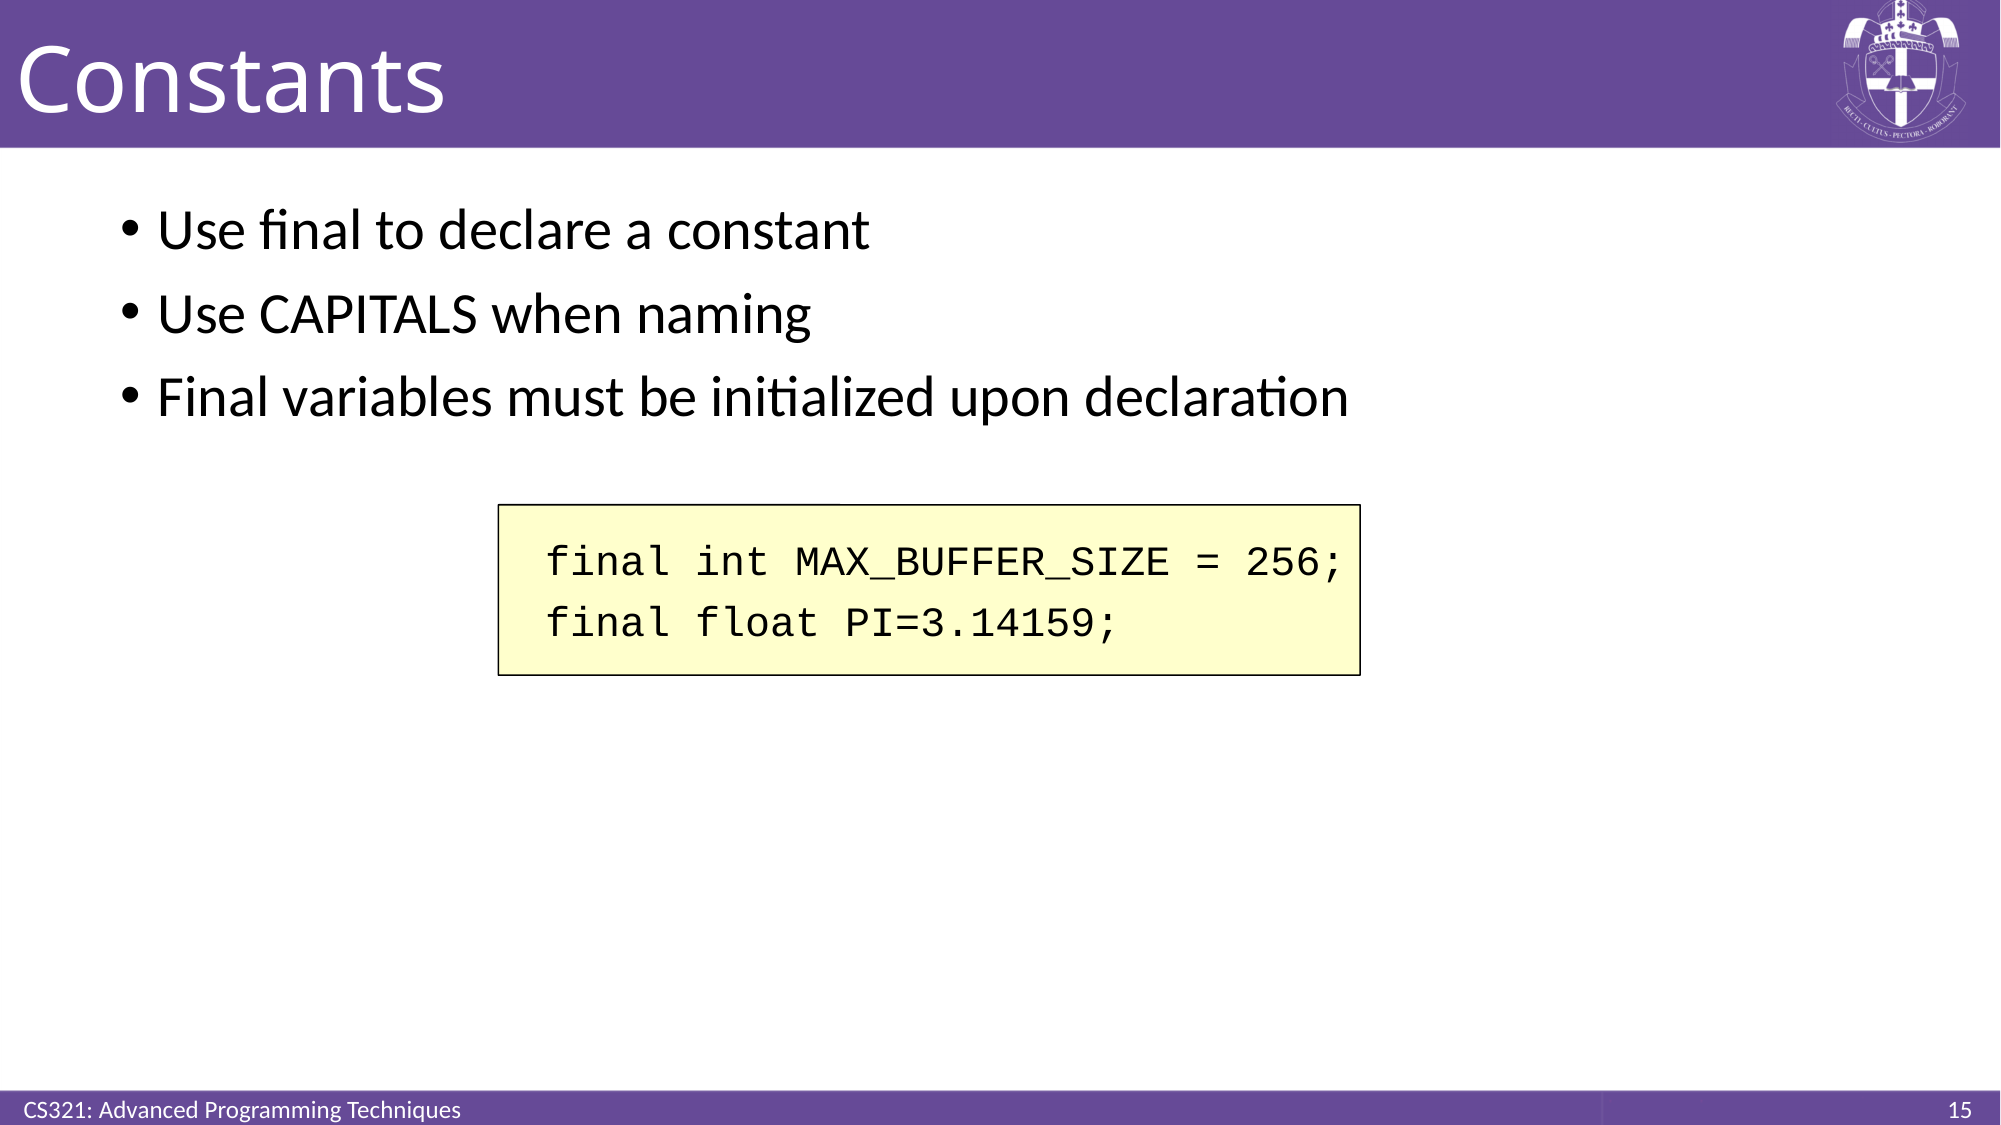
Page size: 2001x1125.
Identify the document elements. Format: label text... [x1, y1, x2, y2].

title Constants [0, 0, 1725, 192]
list Use final to declare a constant Use CAPITALS when naming Final variables must be initialized upon declaration [105, 191, 1831, 1079]
slide_number <number> [1862, 1078, 1994, 1125]
picture [0, 0, 2001, 1125]
text_box final int MAX_BUFFER_SIZE = 256; final float PI=3.14159; [545, 533, 1361, 646]
text_box [498, 504, 1361, 676]
